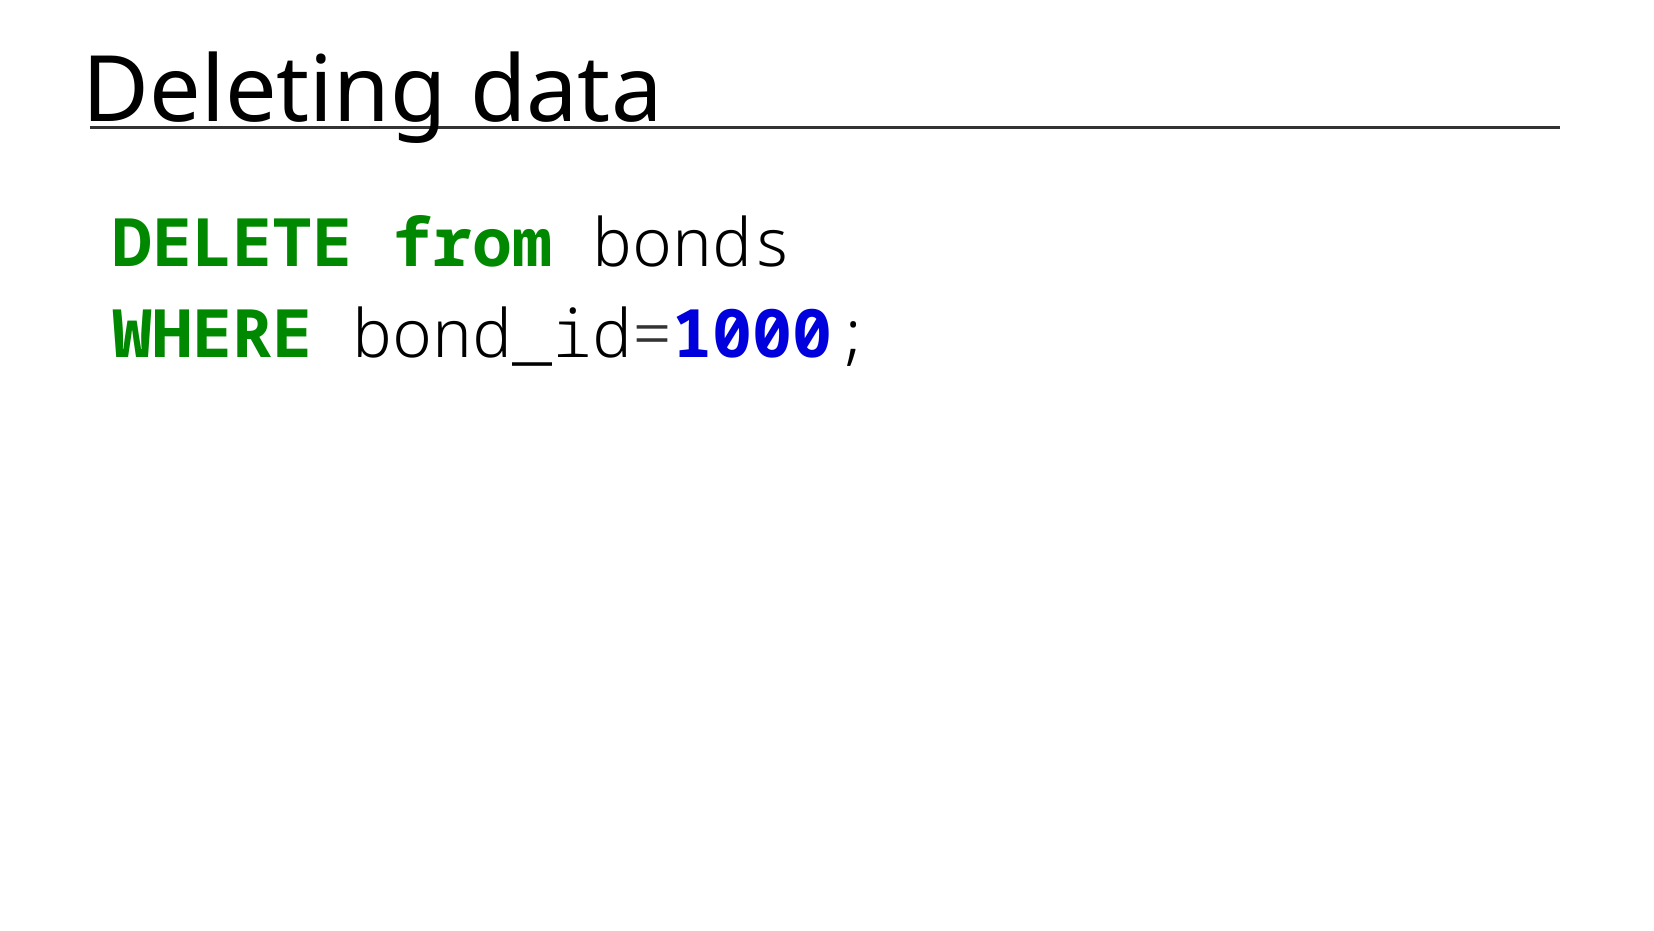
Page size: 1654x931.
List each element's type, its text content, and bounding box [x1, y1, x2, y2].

list DELETE from bonds WHERE bond_id=1000; [82, 195, 1571, 811]
title Deleting data [82, 32, 1571, 140]
